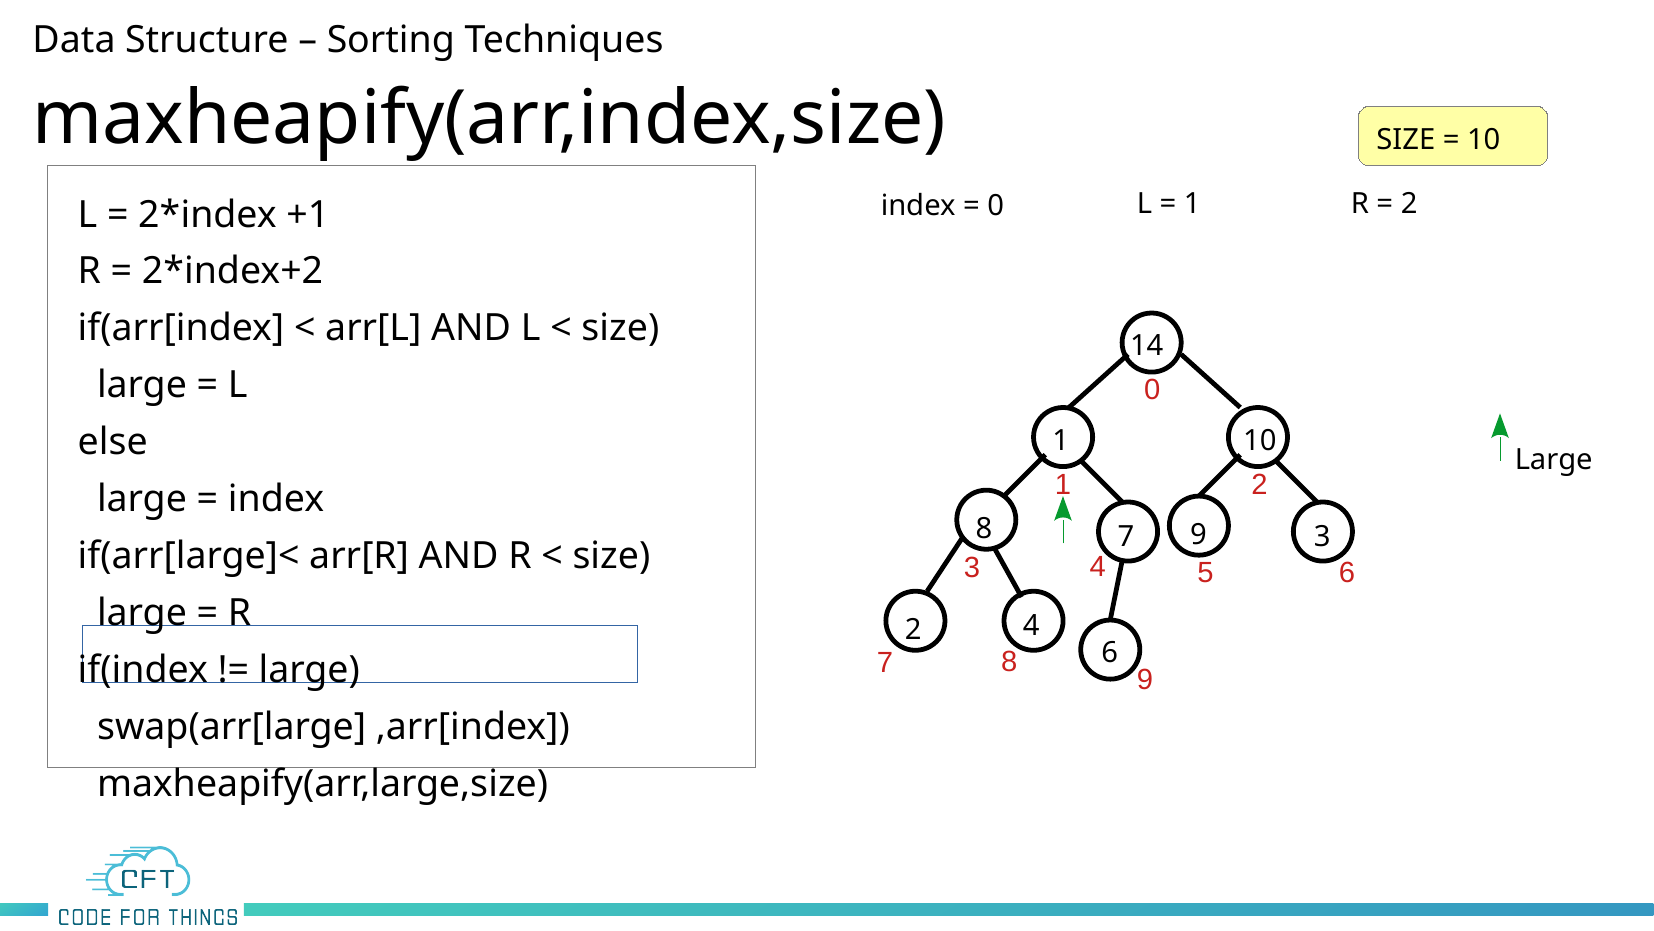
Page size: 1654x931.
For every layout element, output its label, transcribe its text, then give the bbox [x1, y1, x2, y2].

text_box 4 [1008, 597, 1057, 647]
text_box [1049, 407, 1077, 411]
text_box [47, 166, 756, 768]
text_box [1111, 501, 1145, 507]
text_box 6 [1086, 624, 1135, 674]
text_box [172, 733, 182, 737]
text_box [1023, 591, 1052, 597]
text_box Large [1464, 431, 1622, 481]
text_box 6 [1324, 548, 1371, 597]
text_box 14 [1107, 317, 1184, 367]
text_box L = 1 [1086, 175, 1239, 225]
text_box [1135, 633, 1140, 666]
text_box [1010, 502, 1016, 538]
text_box 1 [1037, 411, 1105, 461]
text_box [964, 490, 1009, 500]
text_box 2 [890, 601, 939, 651]
text_box [1306, 501, 1340, 507]
text_box [1080, 632, 1086, 667]
text_box 8 [986, 638, 1033, 686]
text_box 2 [1236, 460, 1283, 509]
text_box [1293, 514, 1299, 549]
text_box [1307, 557, 1324, 562]
text_box 3 [949, 543, 955, 552]
text_box [1121, 557, 1144, 562]
text_box 0 [1129, 365, 1176, 414]
text_box L = 2*index +1 R = 2*index+2 if(arr[index] < arr[L] AND L < size) large = L else large = index if(arr[large]< arr[R] AND R < size) large = R if(index != large) swap(arr[large] ,arr[index]) maxheapify(arr,large,size) [53, 179, 756, 733]
text_box [893, 591, 938, 601]
text_box [1176, 496, 1221, 506]
text_box [1348, 515, 1353, 548]
text_box R = 2 [1300, 175, 1457, 225]
picture [59, 846, 237, 925]
text_box [1003, 605, 1008, 636]
text_box [1057, 602, 1064, 639]
text_box [489, 733, 499, 737]
text_box 7 [1102, 507, 1151, 557]
text_box 3 [949, 543, 996, 592]
text_box 4 [1074, 542, 1121, 591]
text_box [939, 602, 946, 639]
text_box 9 [1175, 506, 1224, 556]
text_box [885, 605, 890, 636]
text_box [1151, 512, 1158, 551]
text_box index = 0 [830, 177, 1075, 227]
text_box 10 [1228, 411, 1296, 461]
text_box [1093, 674, 1127, 680]
text_box [956, 506, 960, 534]
text_box [1358, 106, 1548, 166]
text_box 9 [1122, 655, 1168, 704]
text_box SIZE = 10 [1361, 110, 1542, 160]
text_box [1033, 647, 1048, 651]
text_box [1136, 312, 1167, 317]
text_box 1 [1039, 460, 1086, 509]
text_box 7 [862, 638, 909, 686]
title Data Structure – Sorting Techniques maxheapify(arr,index,size) [32, 12, 1184, 166]
text_box [1169, 508, 1175, 543]
text_box [1095, 620, 1126, 624]
text_box [1224, 510, 1229, 542]
text_box [1244, 407, 1272, 411]
text_box [1033, 423, 1037, 451]
text_box 3 [1299, 507, 1348, 557]
text_box [1098, 517, 1102, 542]
text_box [315, 733, 325, 737]
text_box 8 [960, 500, 1010, 550]
text_box 5 [1182, 548, 1229, 597]
